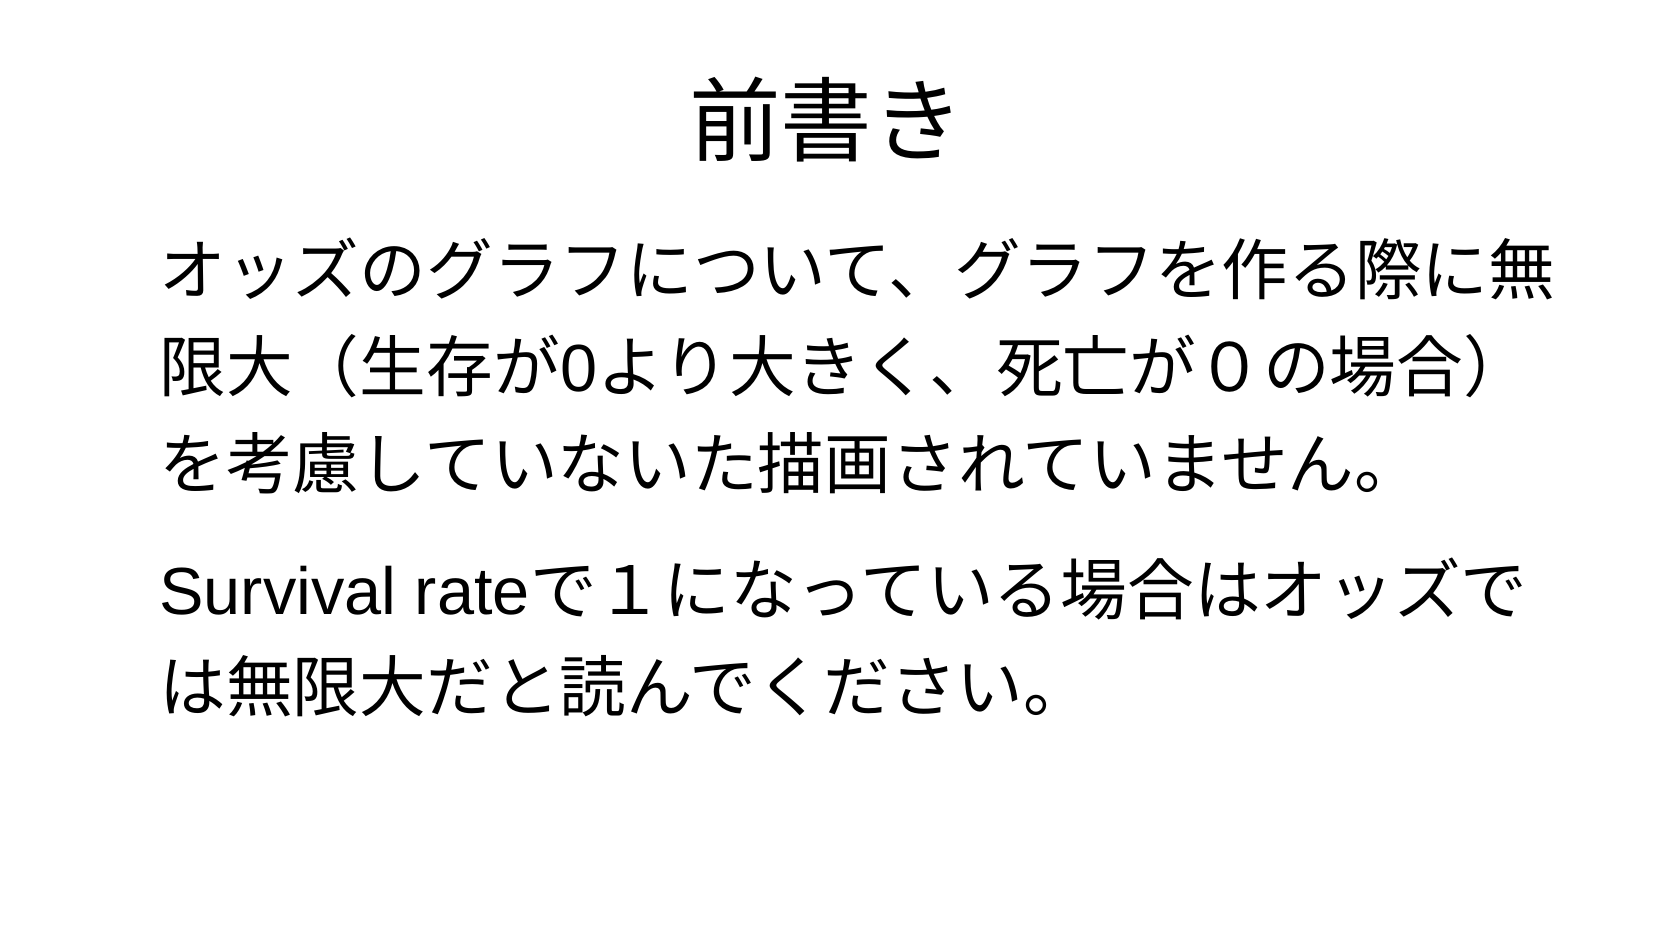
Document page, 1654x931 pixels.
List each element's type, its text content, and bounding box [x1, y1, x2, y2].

list オッズのグラフについて、グラフを作る際に無限大（生存が0より大きく、死亡が０の場合）を考慮していないた描画されていません。 Survival rateで１になっている場合はオッズでは無限大だと読んでください。 [88, 217, 1577, 758]
title 前書き [82, 37, 1571, 193]
